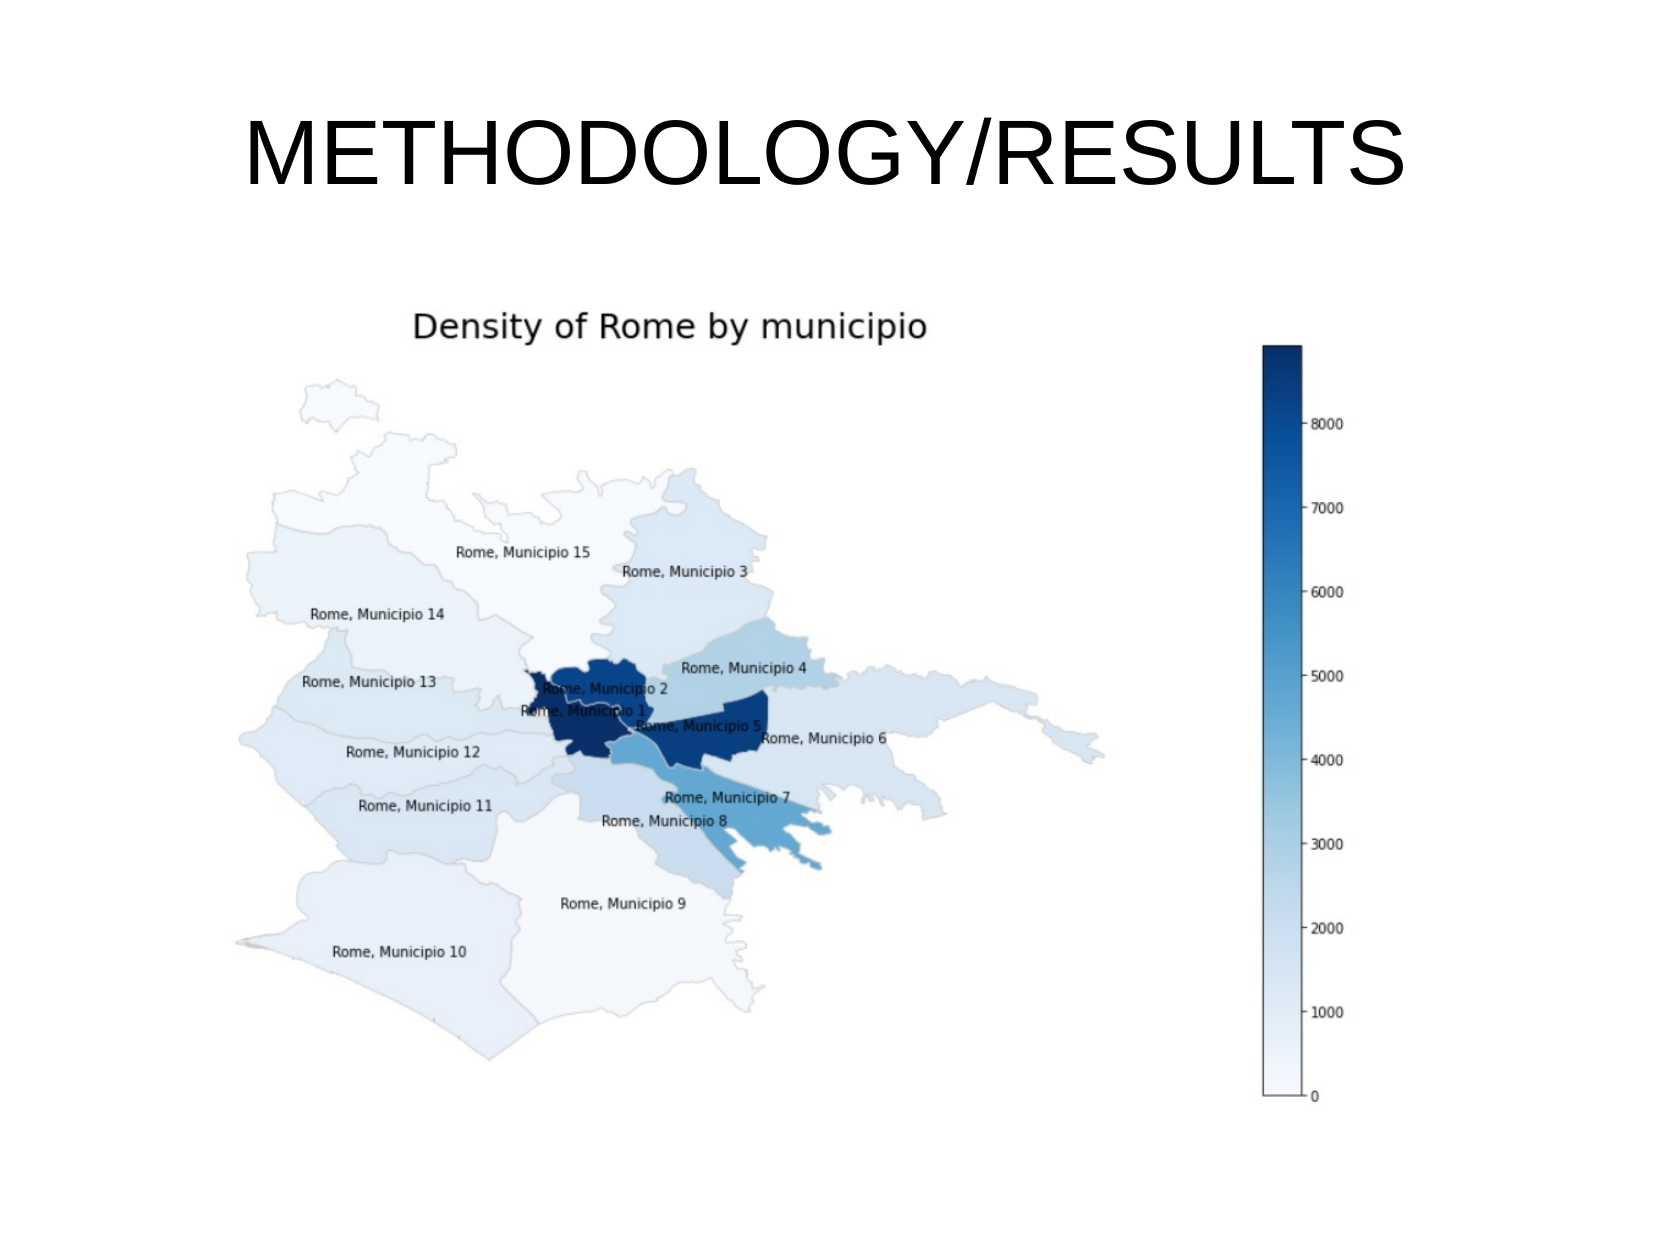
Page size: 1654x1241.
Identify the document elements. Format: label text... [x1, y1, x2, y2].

title METHODOLOGY/RESULTS [82, 49, 1571, 257]
picture [180, 299, 1588, 1119]
